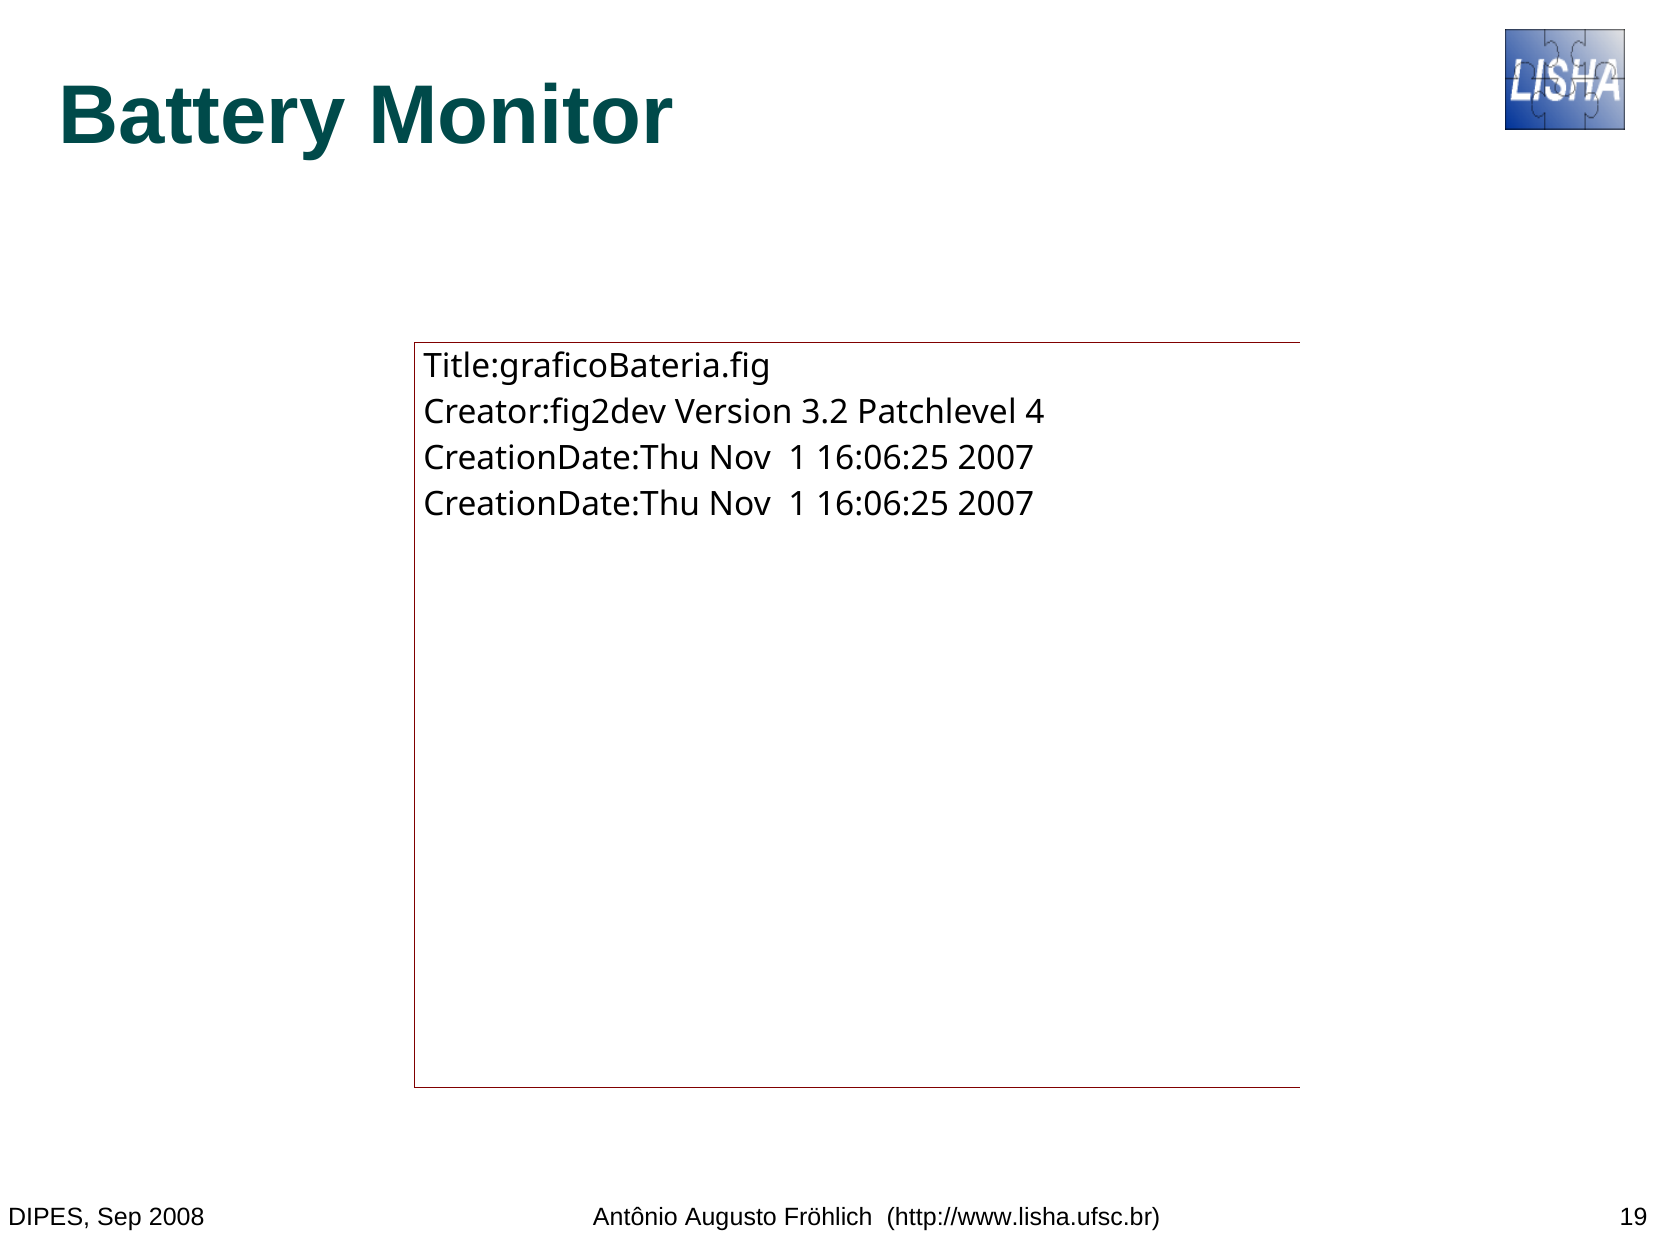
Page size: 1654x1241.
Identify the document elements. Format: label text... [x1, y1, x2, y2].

picture [1505, 29, 1625, 130]
picture [412, 339, 1300, 1088]
title Battery Monitor [58, 11, 1463, 219]
